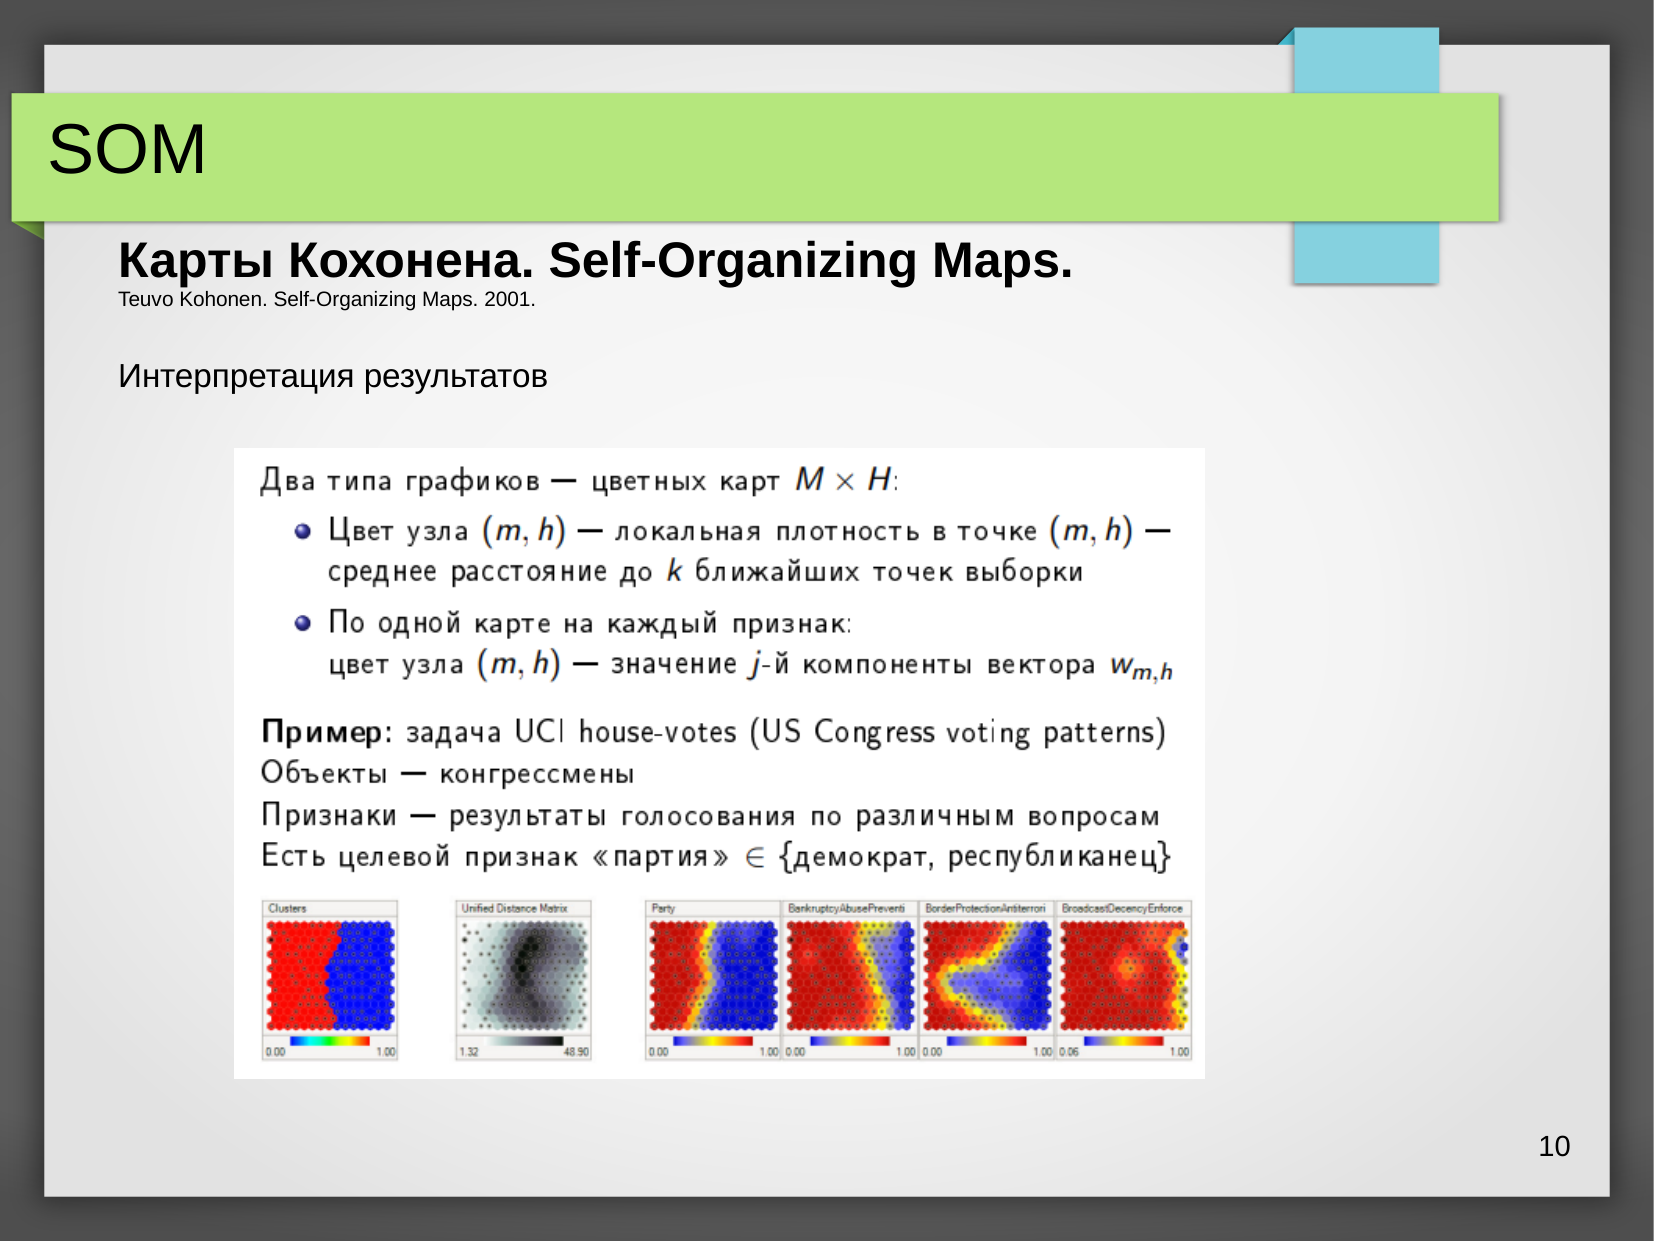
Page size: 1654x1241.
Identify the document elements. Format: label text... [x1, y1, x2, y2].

title SOM [47, 109, 1501, 189]
picture [0, 0, 1654, 1241]
subtitle Карты Кохонена. Self-Organizing Maps. Teuvo Kohonen. Self-Organizing Maps. 2001. Интерпретация результатов [118, 241, 1264, 409]
